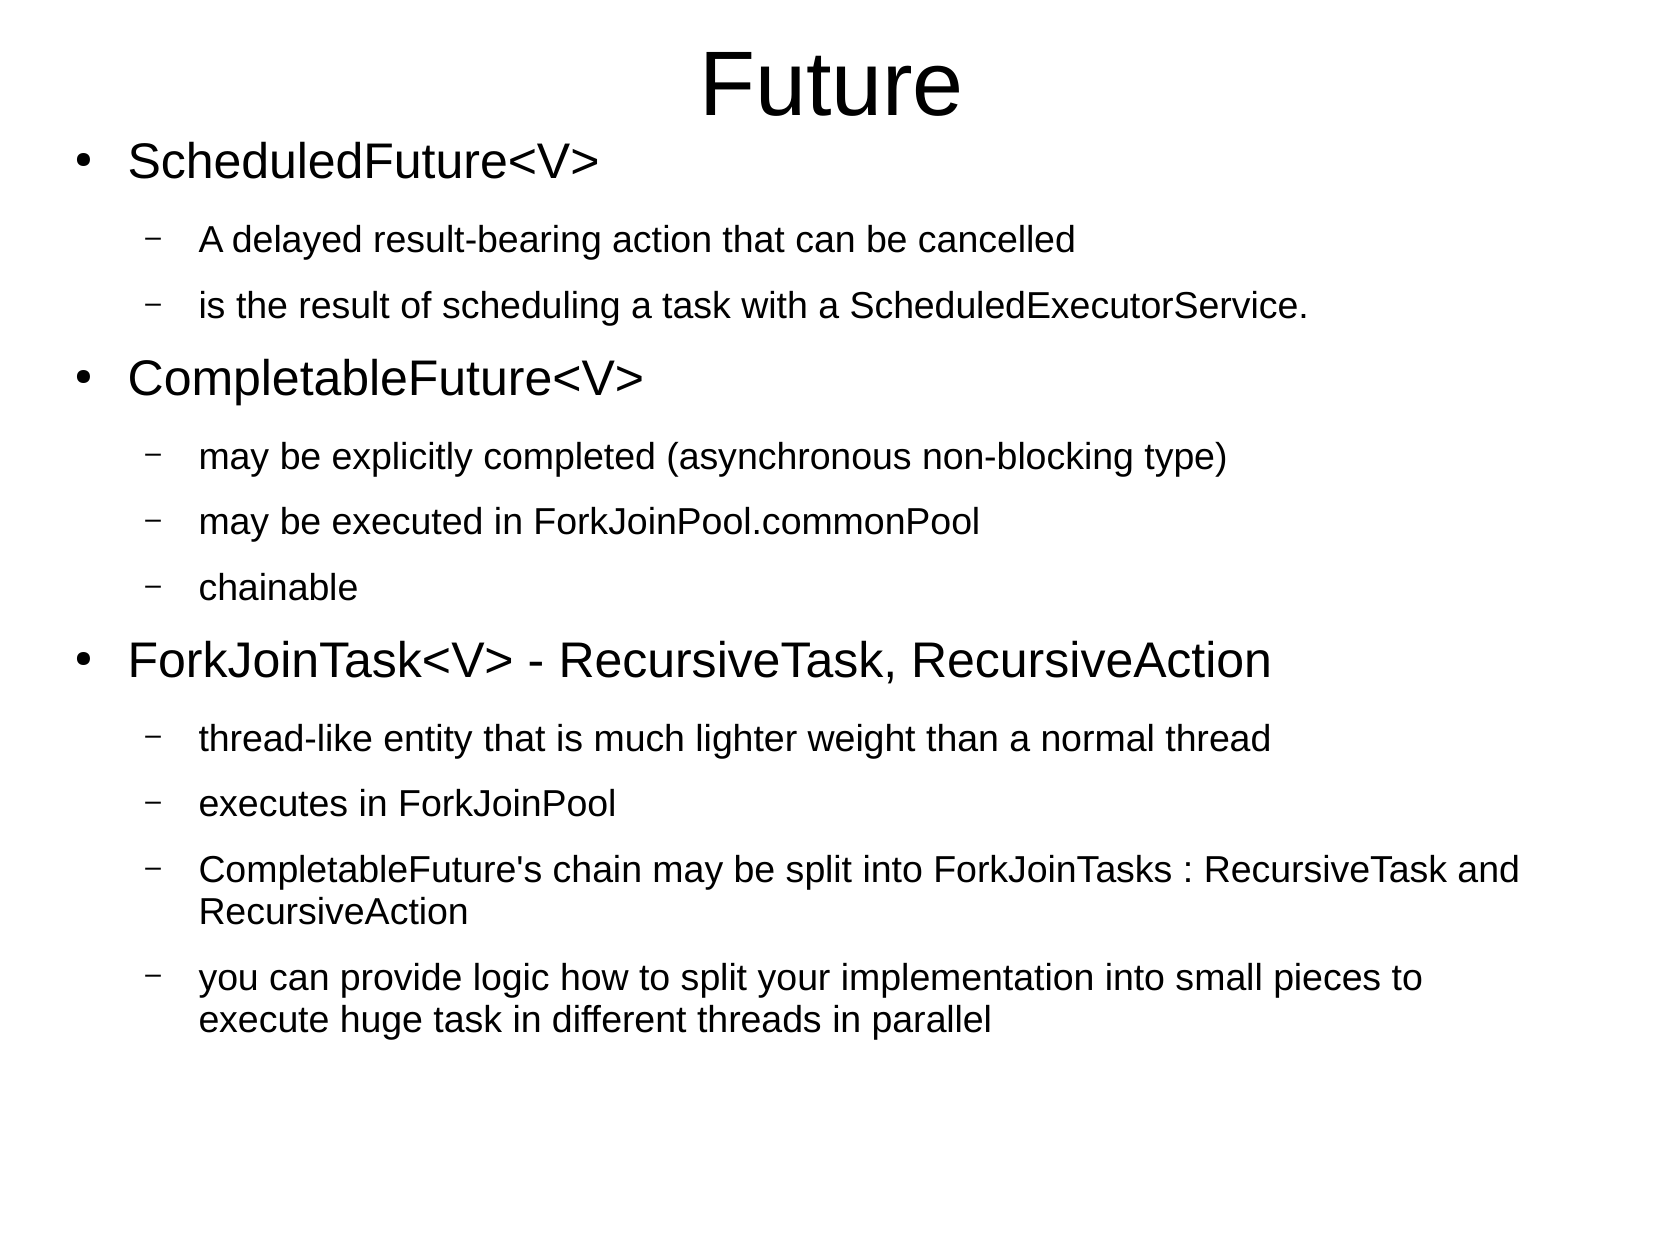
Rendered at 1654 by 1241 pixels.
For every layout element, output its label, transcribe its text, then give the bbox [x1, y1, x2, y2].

title Future [87, 32, 1576, 135]
list ScheduledFuture<V> A delayed result-bearing action that can be cancelled is the result of scheduling a task with a ScheduledExecutorService. CompletableFuture<V> may be explicitly completed (asynchronous non-blocking type) may be executed in ForkJoinPool.commonPool chainable ForkJoinTask<V> - RecursiveTask, RecursiveAction thread-like entity that is much lighter weight than a normal thread executes in ForkJoinPool CompletableFuture's chain may be split into ForkJoinTasks : RecursiveTask and RecursiveAction you can provide logic how to split your implementation into small pieces to execute huge task in different threads in parallel [56, 133, 1546, 1041]
